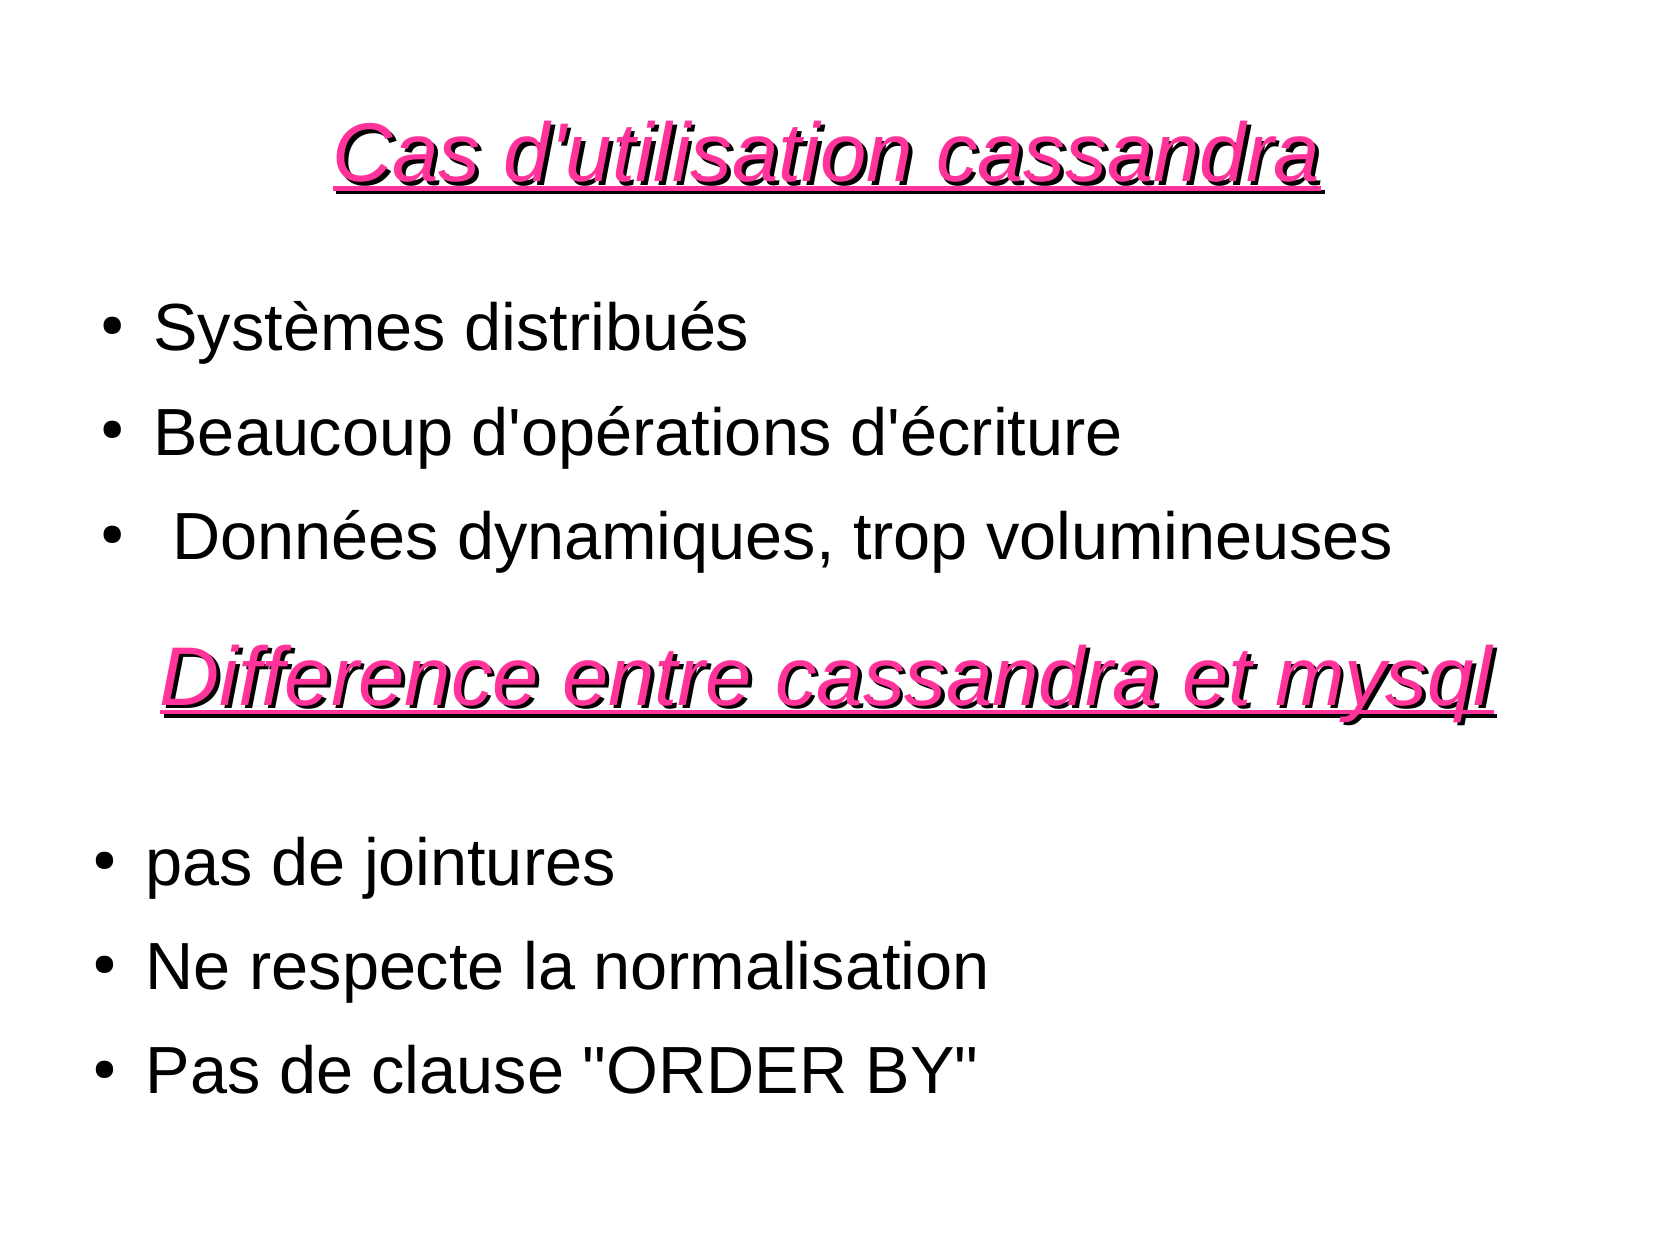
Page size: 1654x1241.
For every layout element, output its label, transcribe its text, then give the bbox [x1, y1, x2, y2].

title Difference entre cassandra et mysql [82, 572, 1571, 781]
title Cas d'utilisation cassandra [82, 49, 1571, 257]
list Systèmes distribués Beaucoup d'opérations d'écriture Données dynamiques, trop volumineuses [82, 290, 1571, 572]
list pas de jointures Ne respecte la normalisation Pas de clause "ORDER BY" [75, 825, 1564, 1120]
